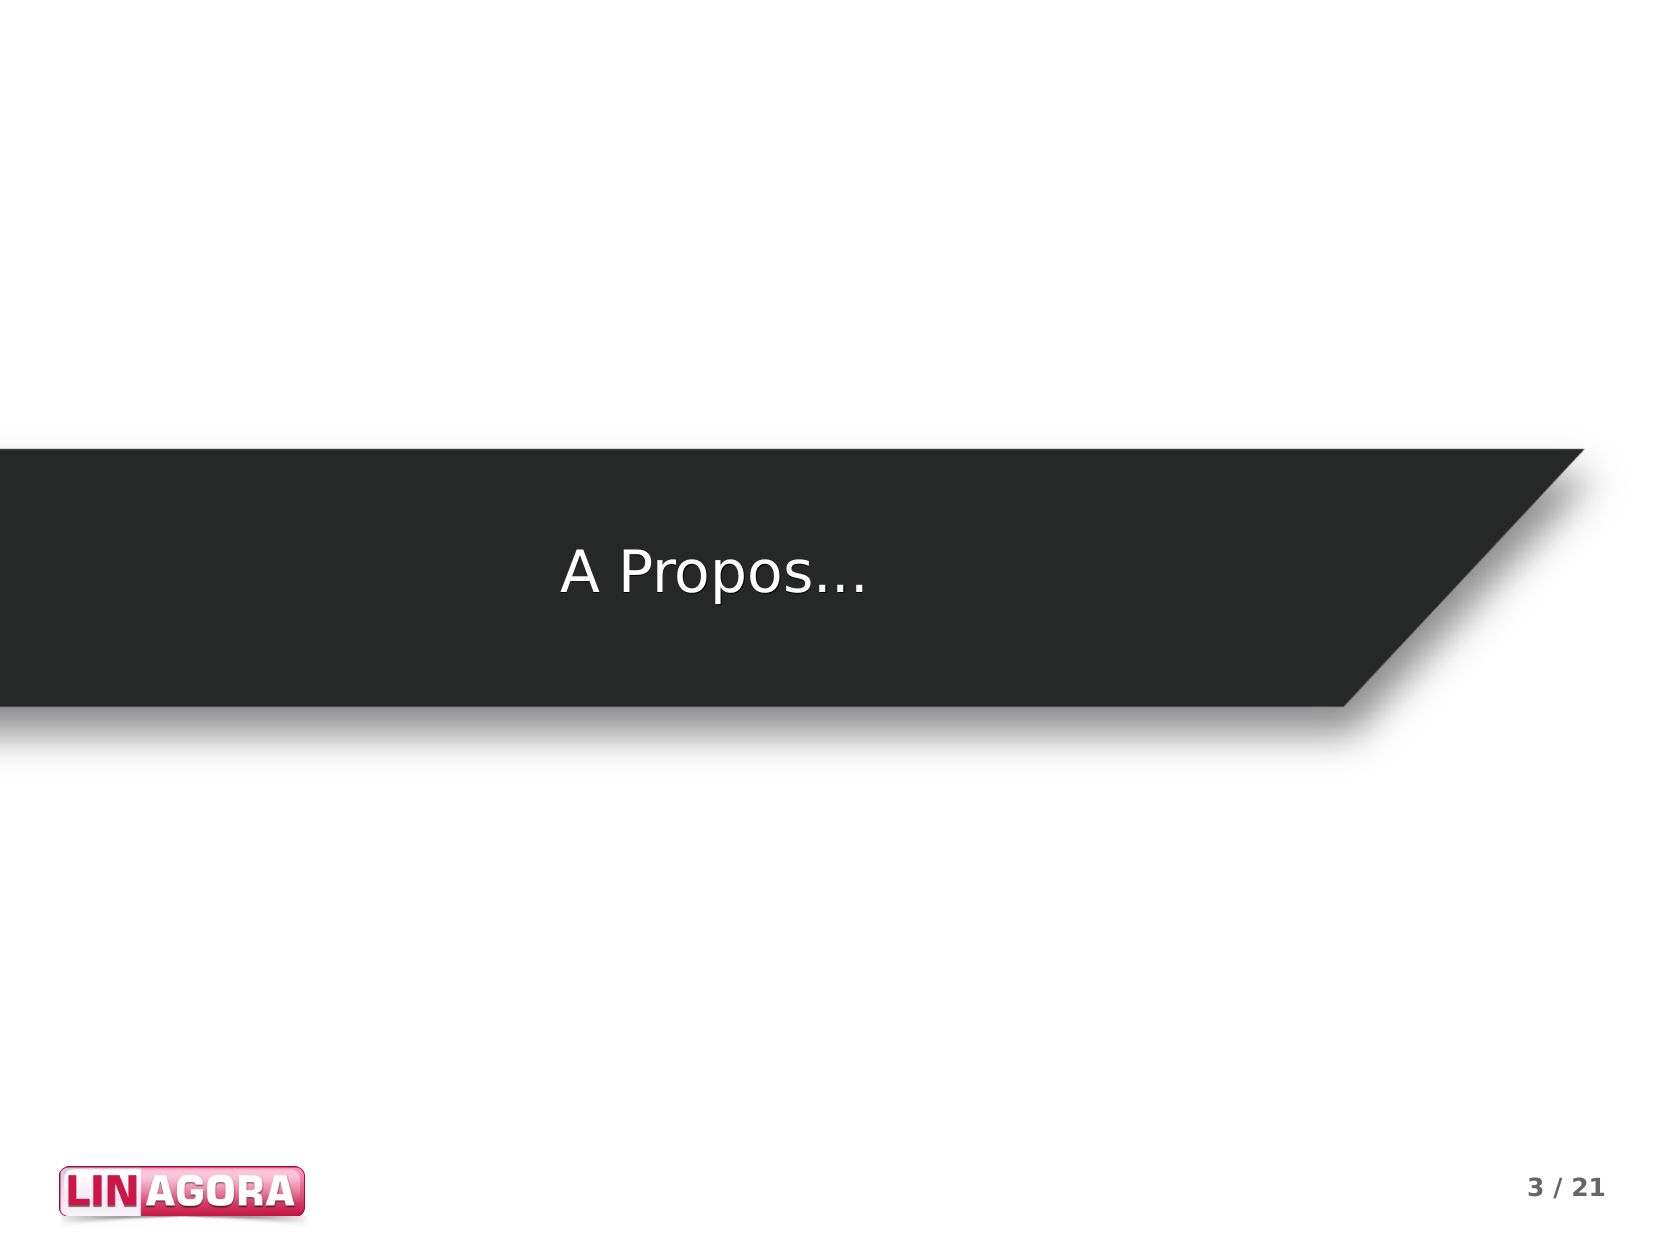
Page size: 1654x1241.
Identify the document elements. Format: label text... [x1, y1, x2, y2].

picture [59, 1166, 308, 1229]
title A Propos... [82, 460, 1347, 686]
picture [0, 416, 1630, 792]
